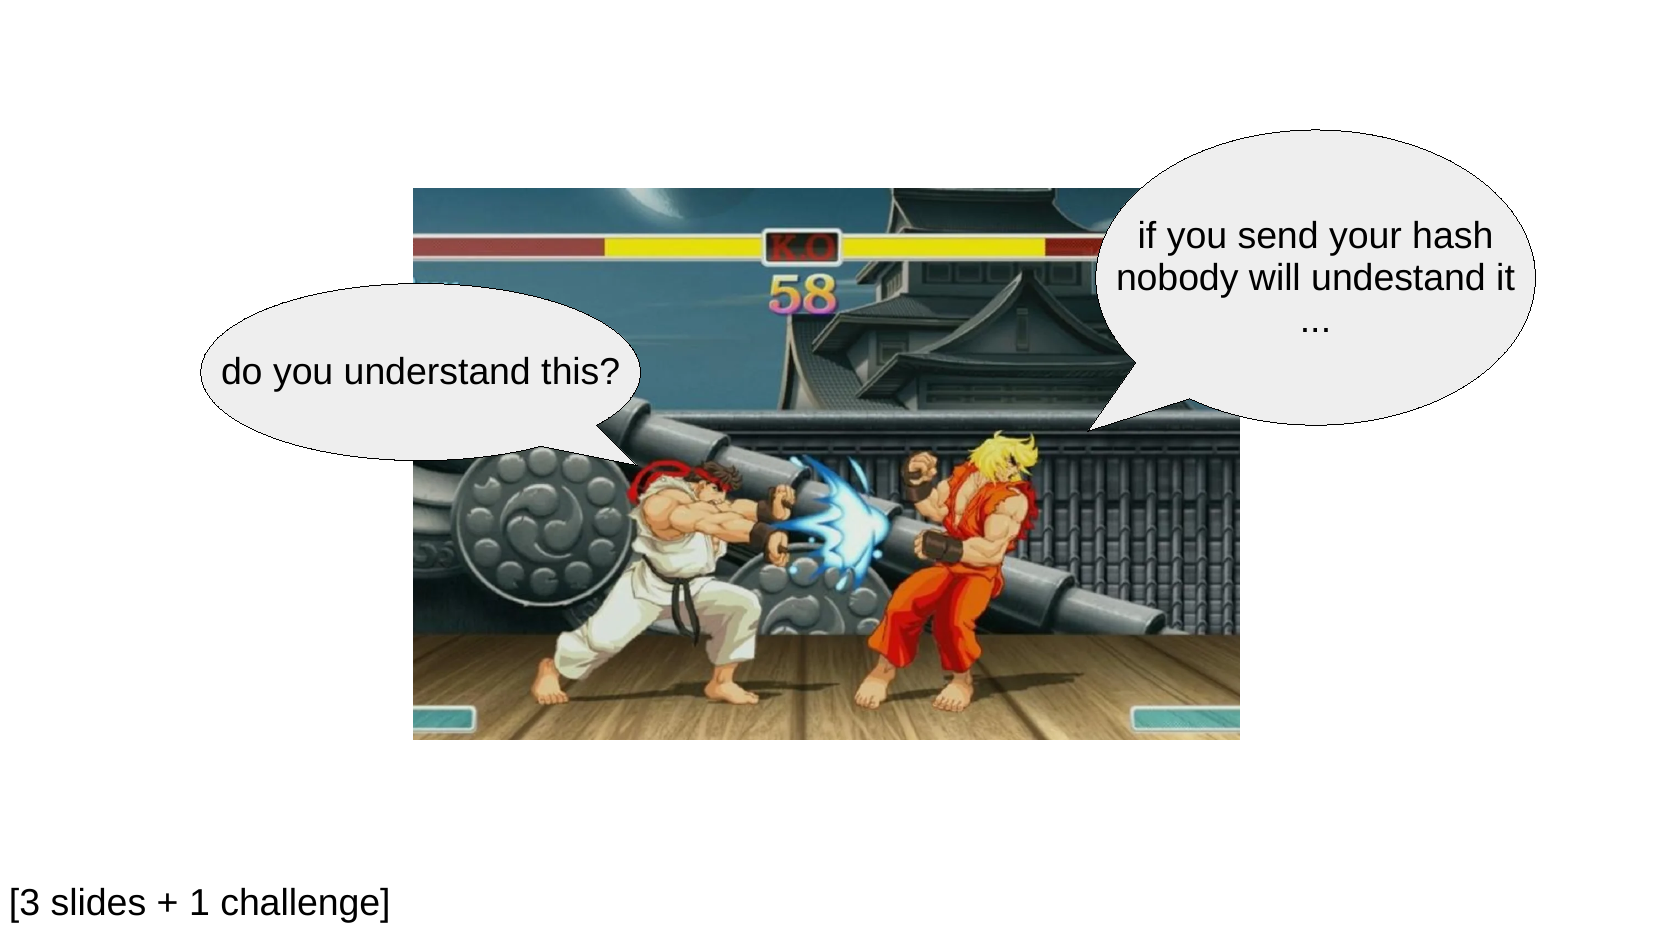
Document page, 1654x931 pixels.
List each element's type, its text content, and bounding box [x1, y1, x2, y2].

picture [413, 188, 1240, 740]
text_box if you send your hash nobody will undestand it ... [1087, 129, 1536, 432]
text_box [3 slides + 1 challenge] [0, 874, 406, 931]
text_box do you understand this? [200, 283, 641, 466]
